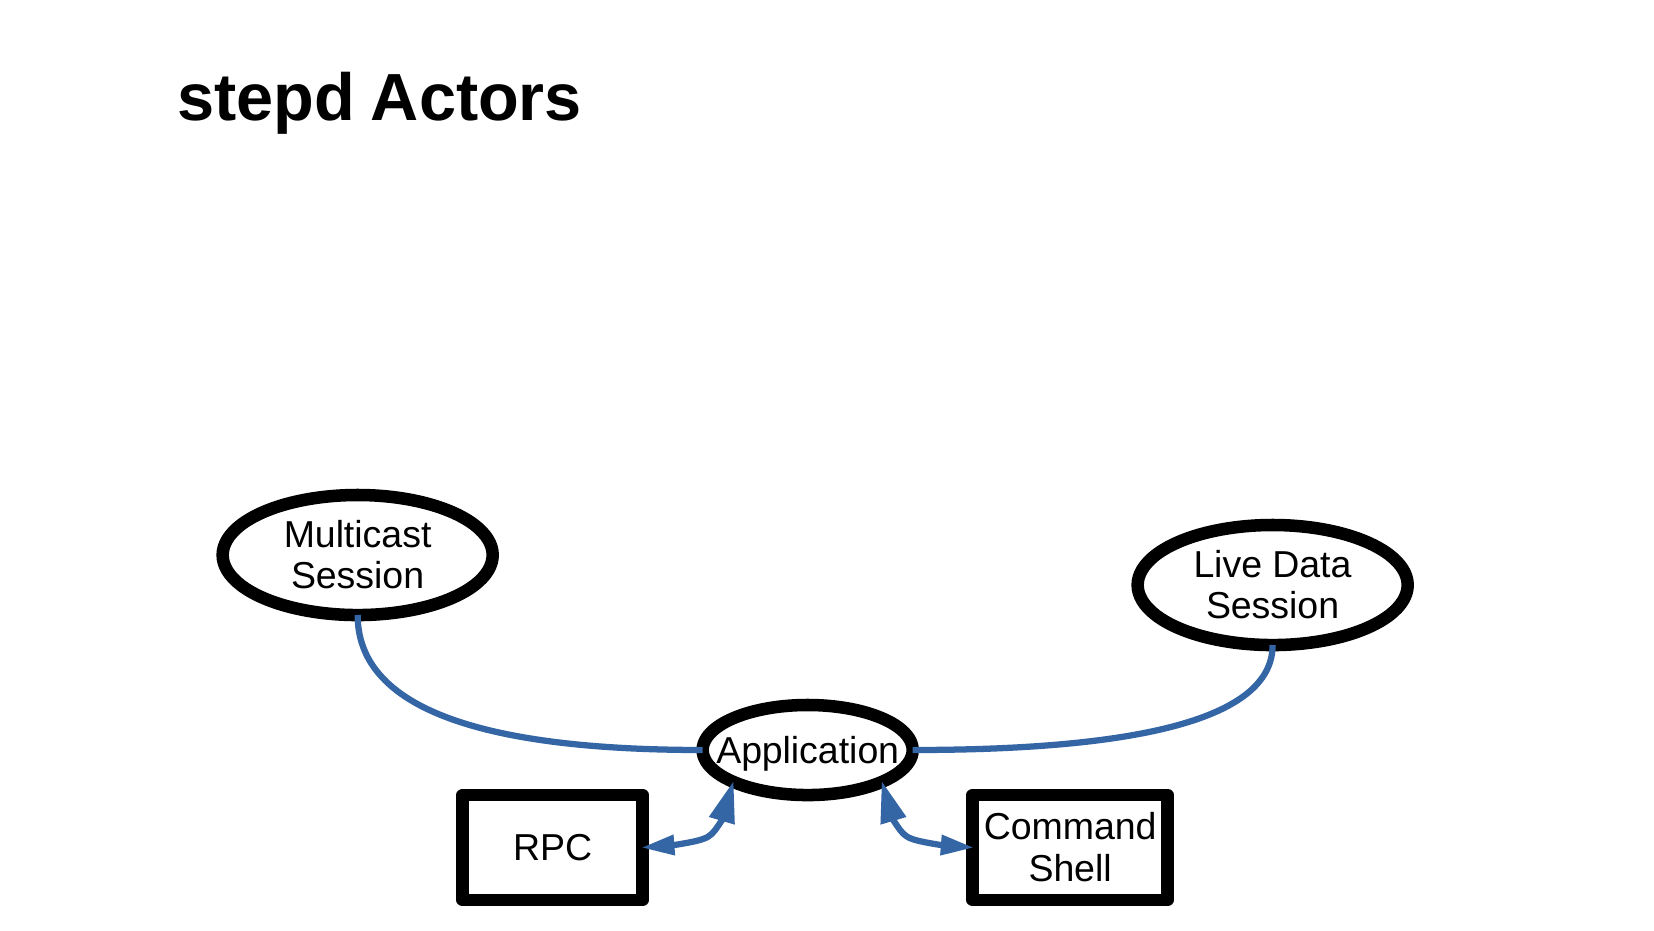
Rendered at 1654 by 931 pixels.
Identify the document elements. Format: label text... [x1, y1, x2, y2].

list stepd Actors [106, 60, 1591, 151]
text_box Command Shell [972, 795, 1168, 901]
text_box Multicast Session [222, 495, 493, 616]
text_box Application [703, 705, 913, 796]
text_box RPC [462, 795, 643, 901]
text_box Live Data Session [1137, 525, 1408, 646]
